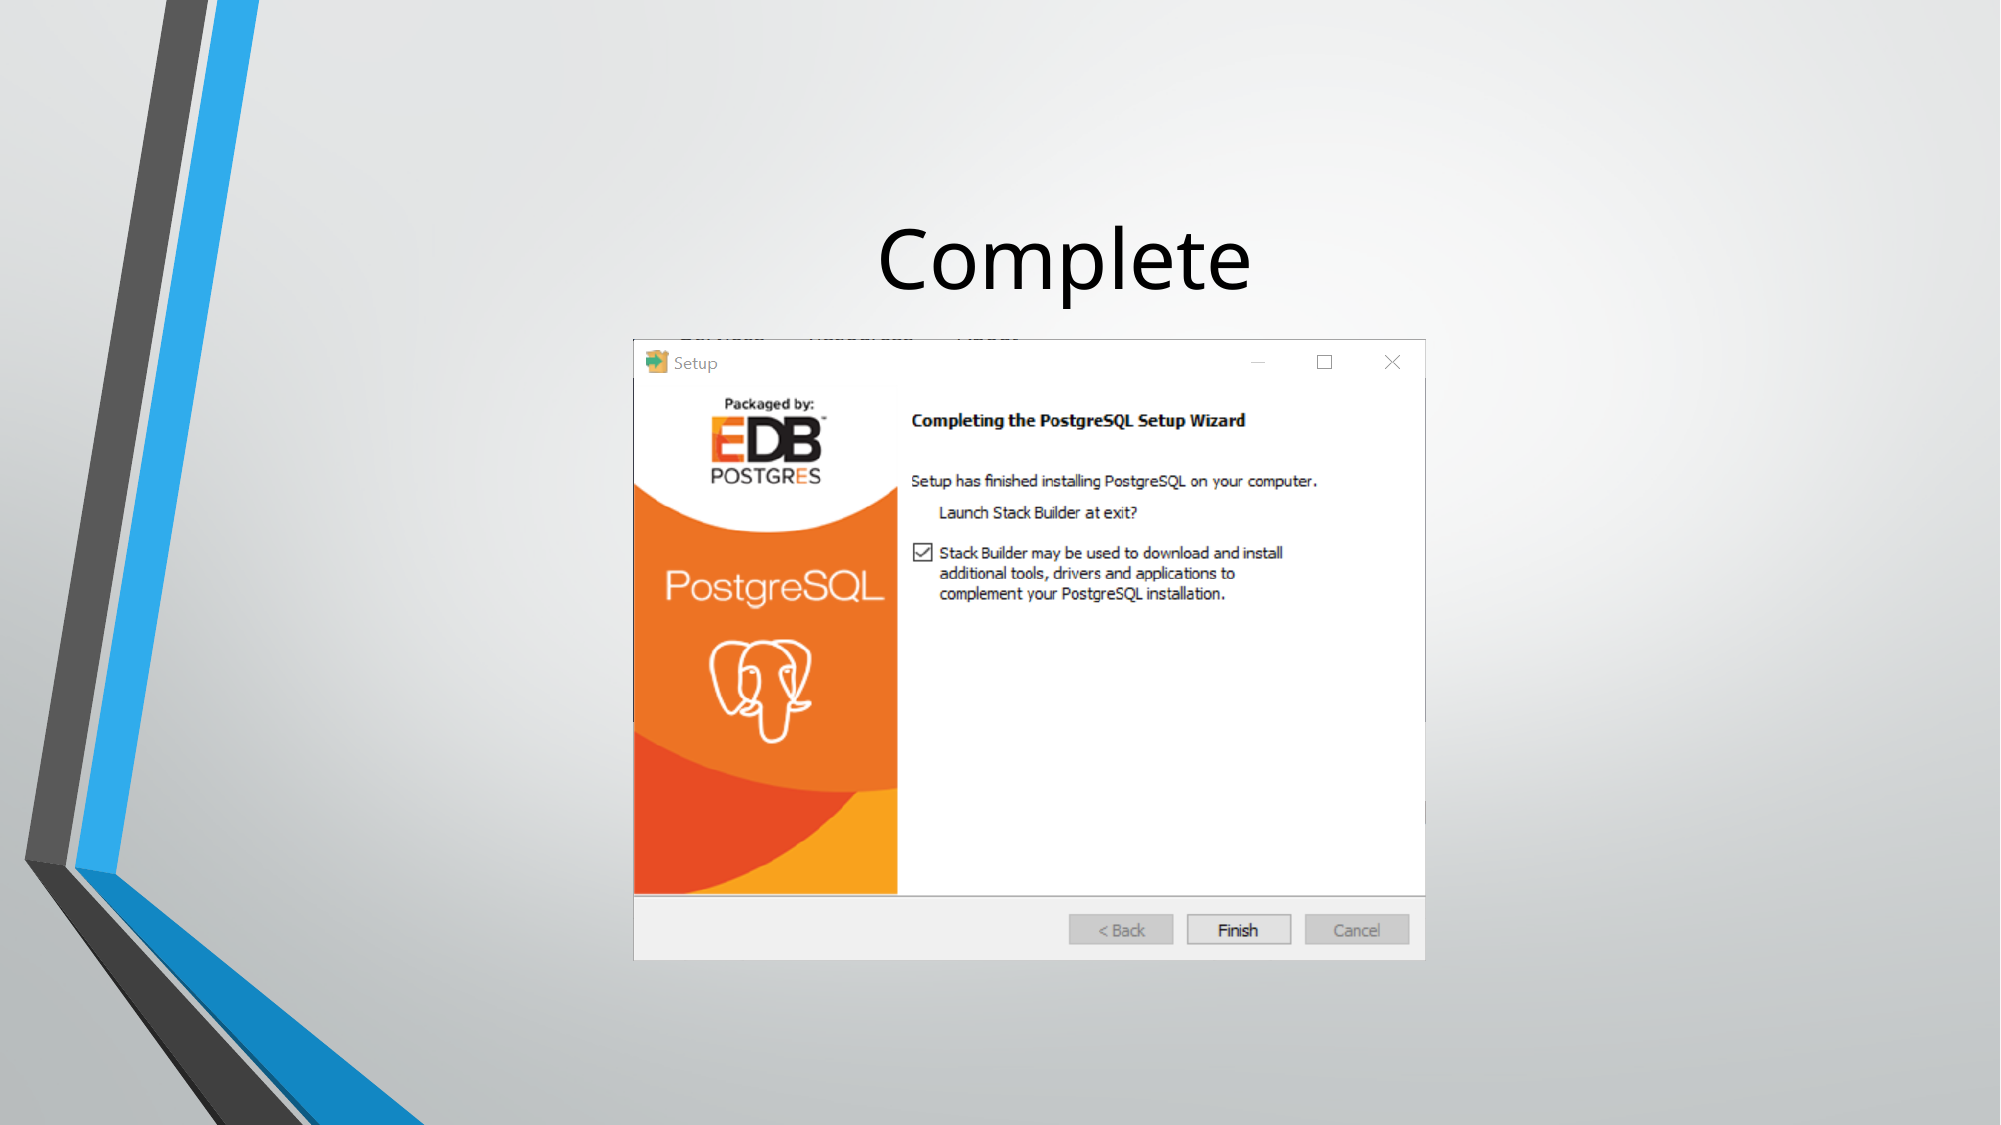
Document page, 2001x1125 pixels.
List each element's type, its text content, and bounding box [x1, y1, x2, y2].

picture [633, 339, 1426, 961]
title Complete [243, 112, 1887, 400]
